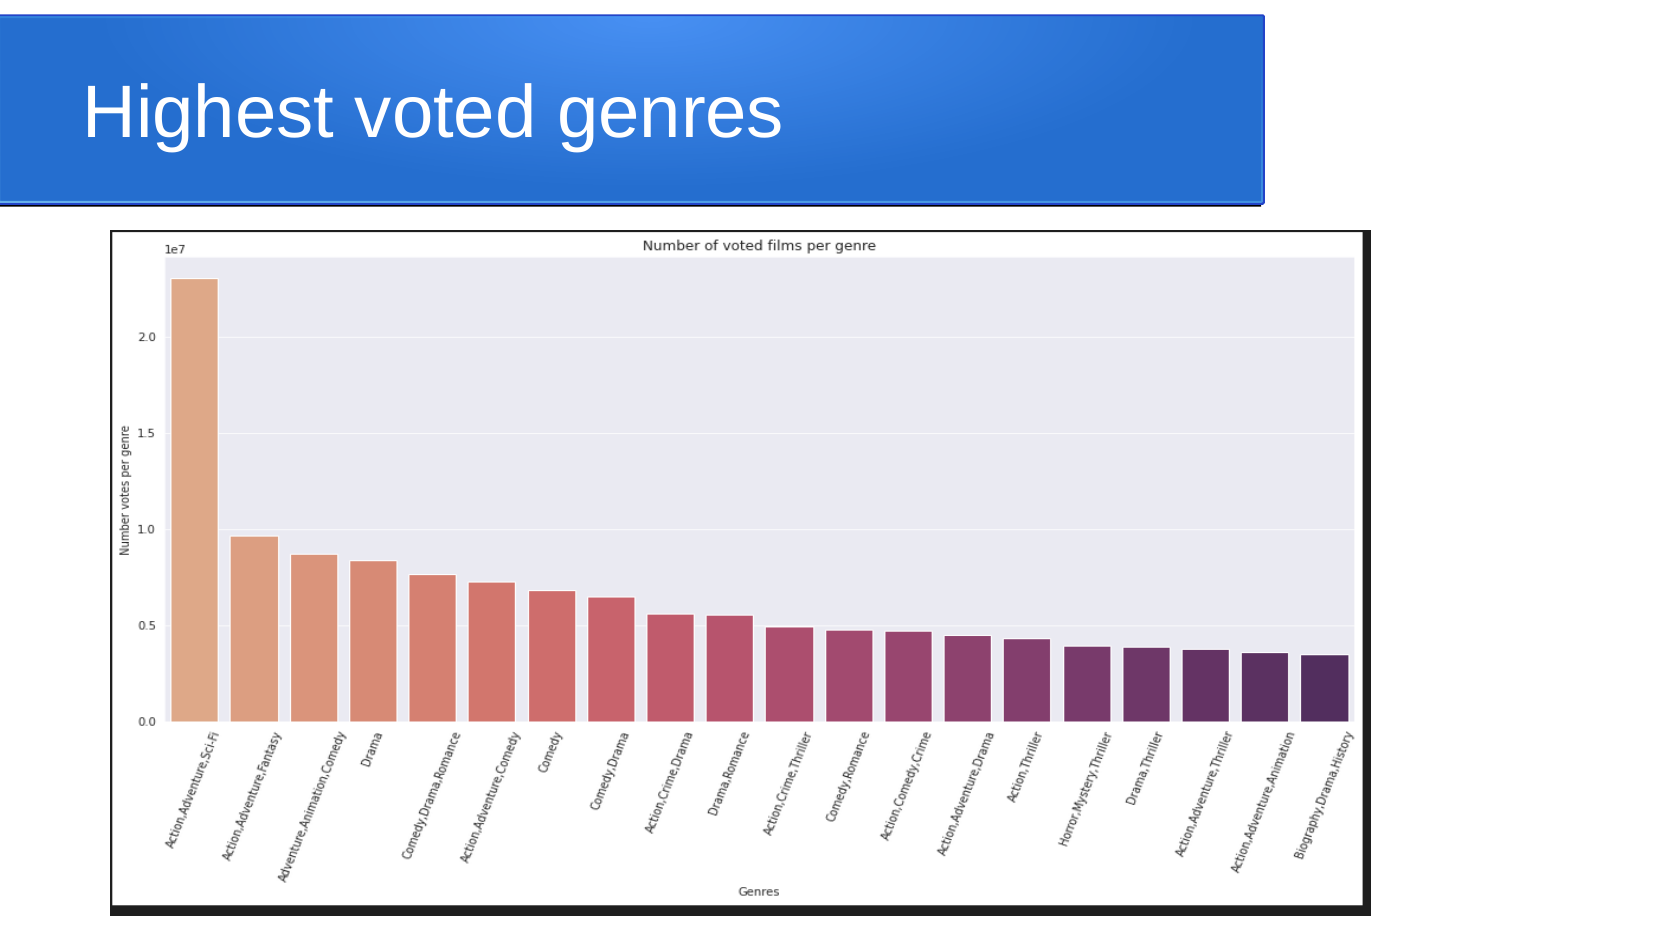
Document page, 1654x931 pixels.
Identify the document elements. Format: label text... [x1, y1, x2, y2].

title Highest voted genres [82, 35, 1235, 189]
picture [110, 230, 1371, 916]
